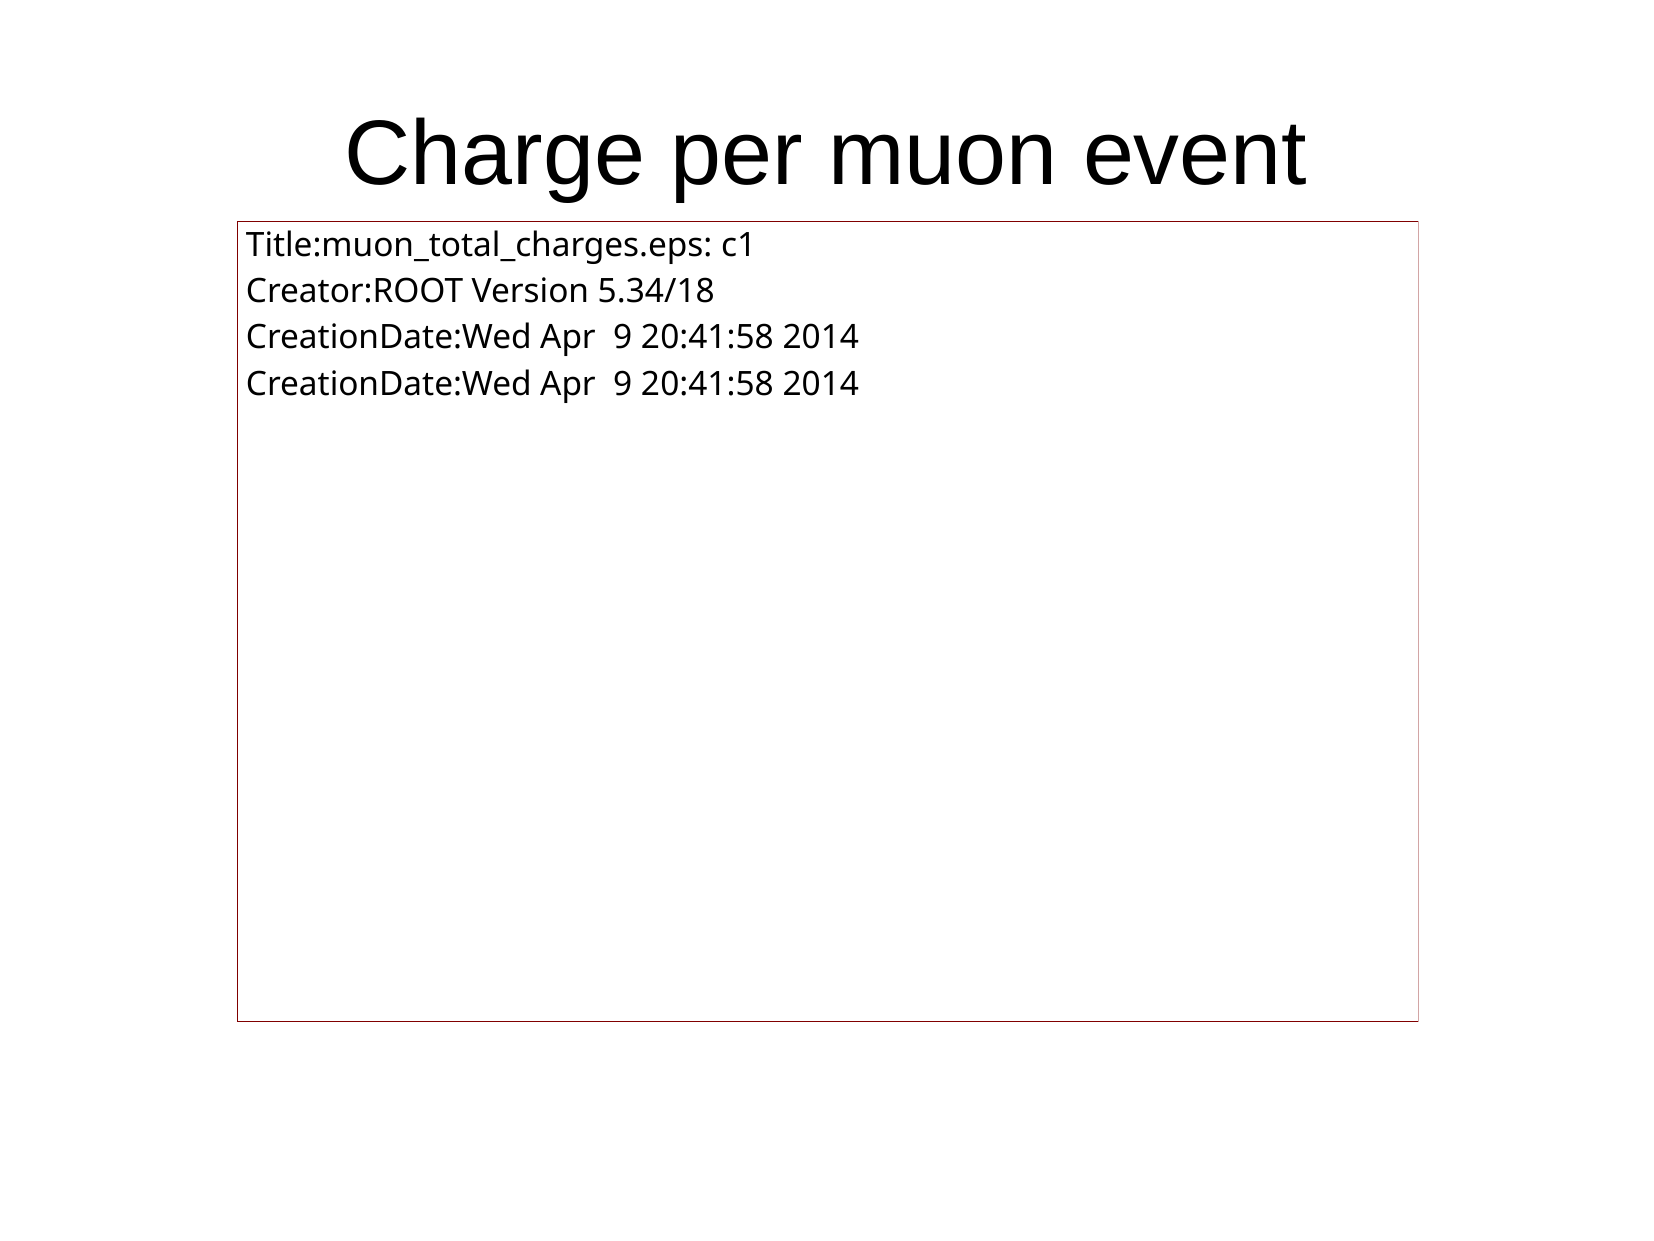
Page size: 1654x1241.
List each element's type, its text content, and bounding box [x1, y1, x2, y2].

picture [235, 219, 1419, 1022]
title Charge per muon event [82, 49, 1571, 257]
